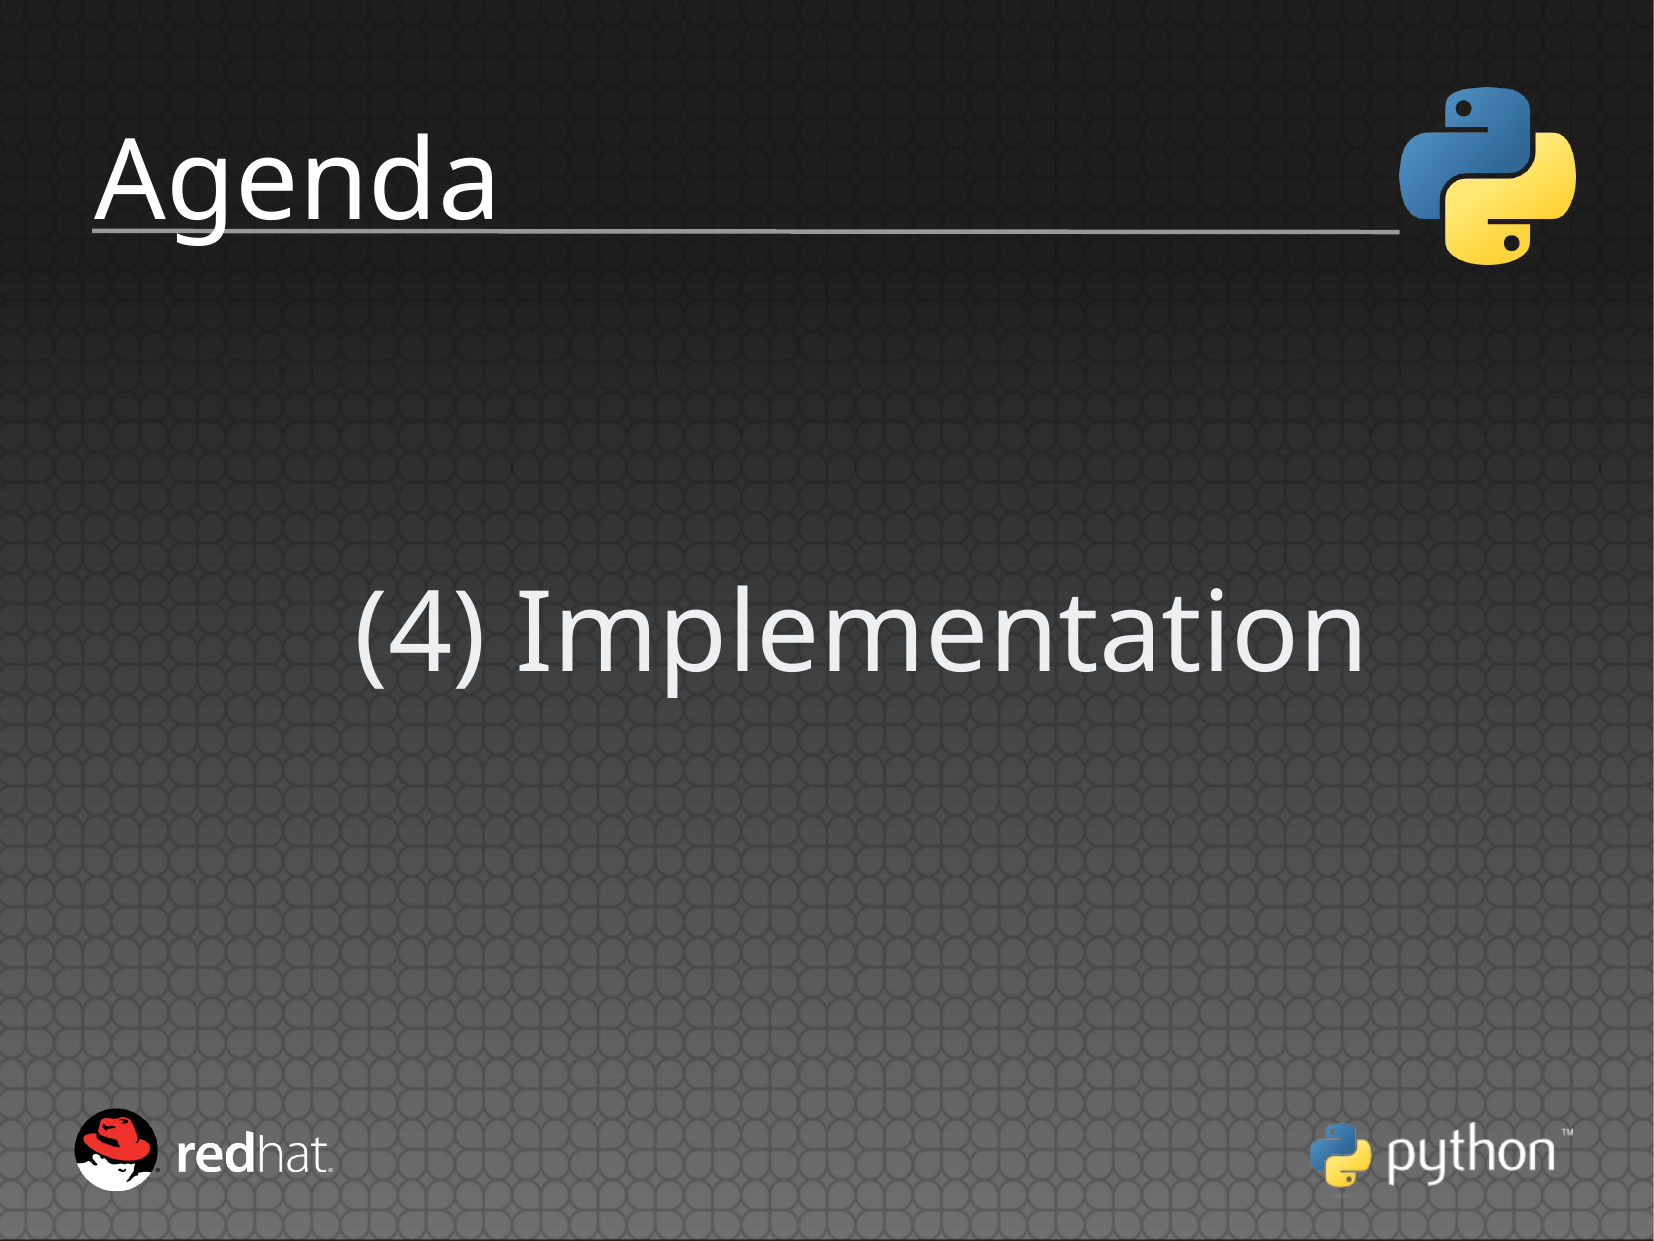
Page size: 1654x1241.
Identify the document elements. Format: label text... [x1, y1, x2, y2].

title Agenda [94, 100, 1426, 251]
list (4) Implementation [82, 551, 1571, 1130]
picture [0, 0, 1654, 1241]
